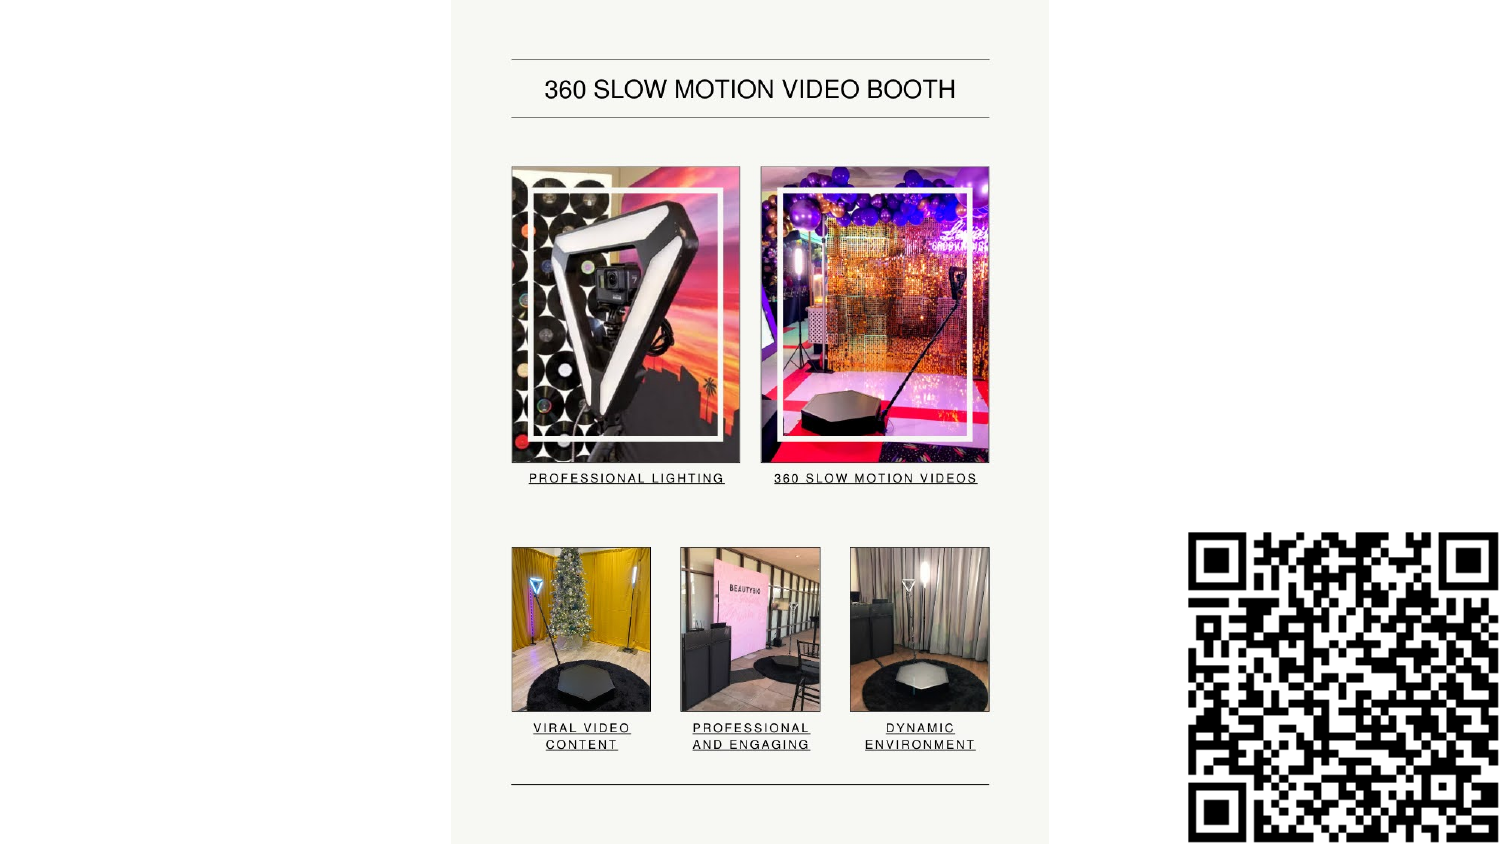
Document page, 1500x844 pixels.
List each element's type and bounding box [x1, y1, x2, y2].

picture [451, 0, 1049, 844]
picture [1187, 531, 1500, 844]
